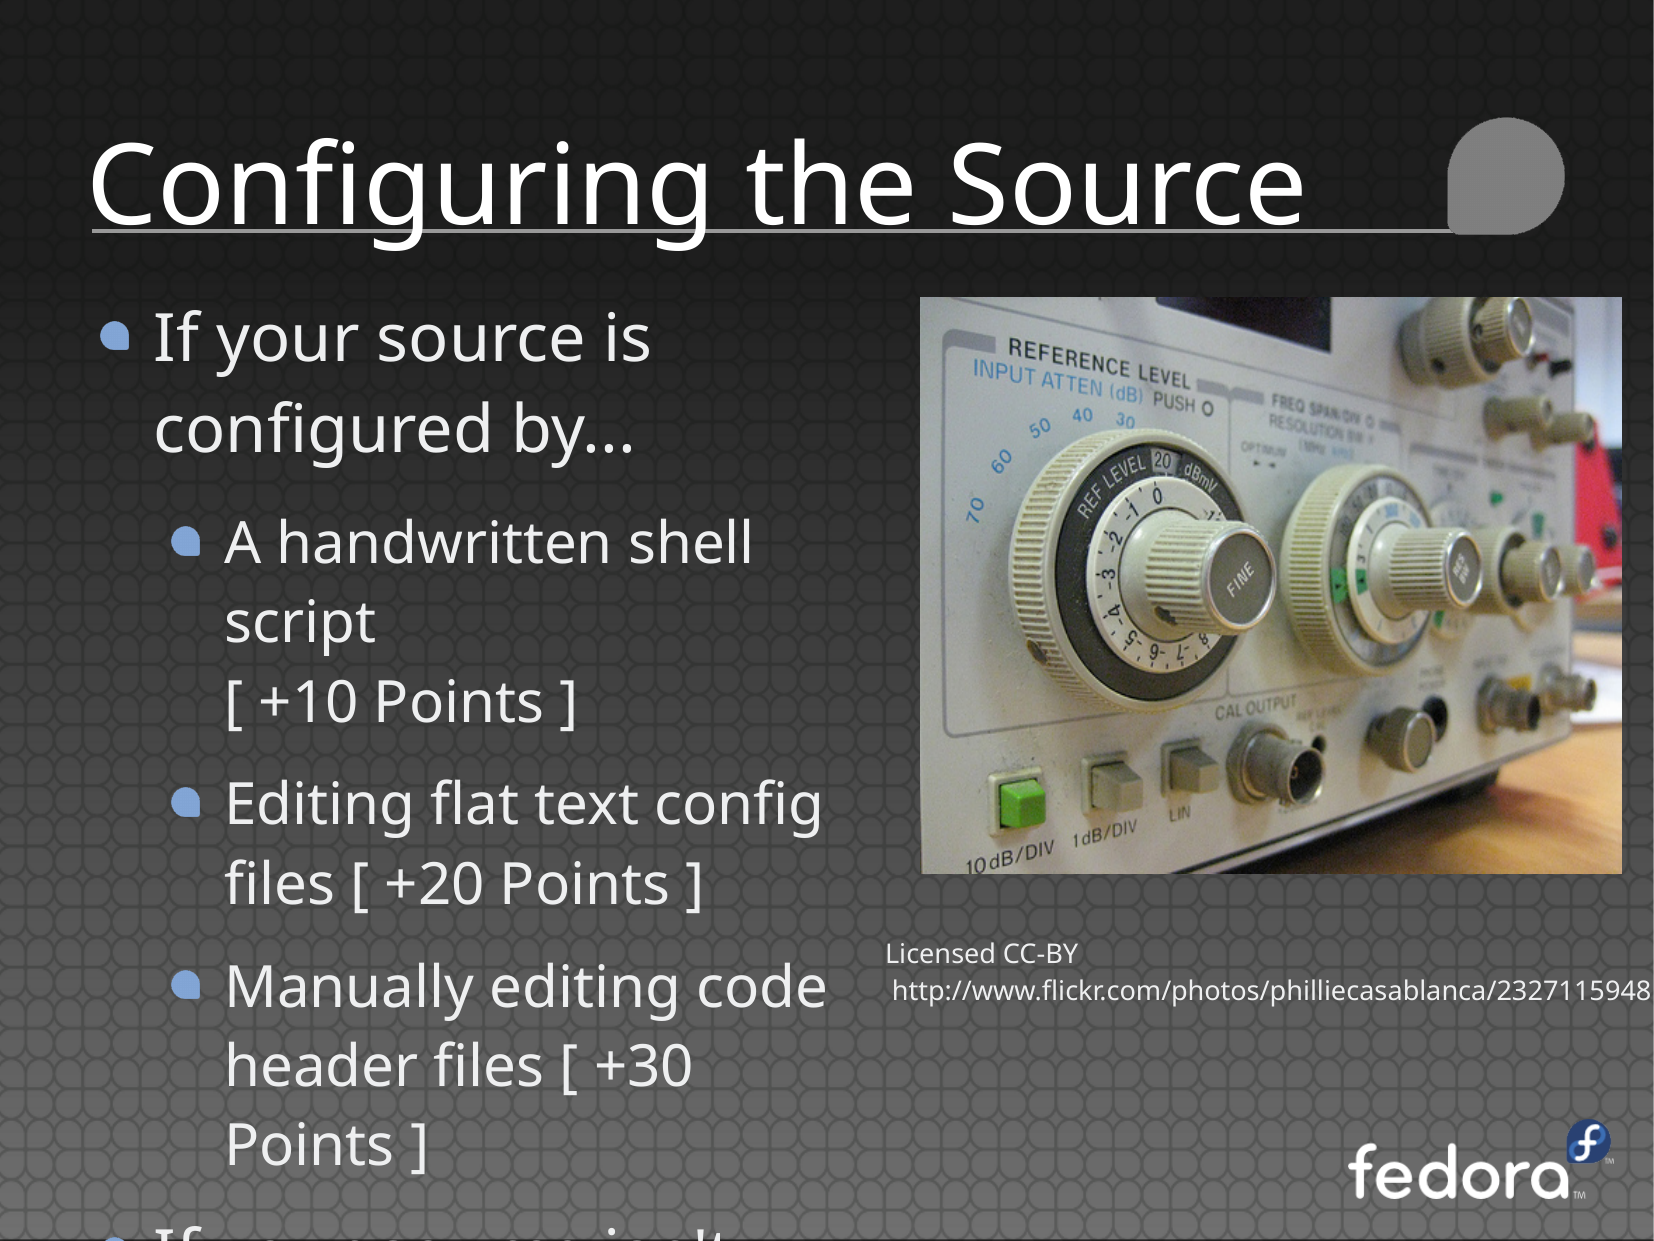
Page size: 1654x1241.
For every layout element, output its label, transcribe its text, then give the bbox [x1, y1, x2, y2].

title Configuring the Source [86, 112, 1576, 249]
text_box Licensed CC-BY http://www.flickr.com/photos/philliecasablanca/2327115948 [883, 927, 1654, 1005]
picture [0, 0, 1654, 1241]
list If your source is configured by... A handwritten shell script [ +10 Points ] Editing flat text config files [ +20 Points ] Manually editing code header files [ +30 Points ] If your source isn't configurable... [ +50 Points ] [82, 290, 900, 1186]
